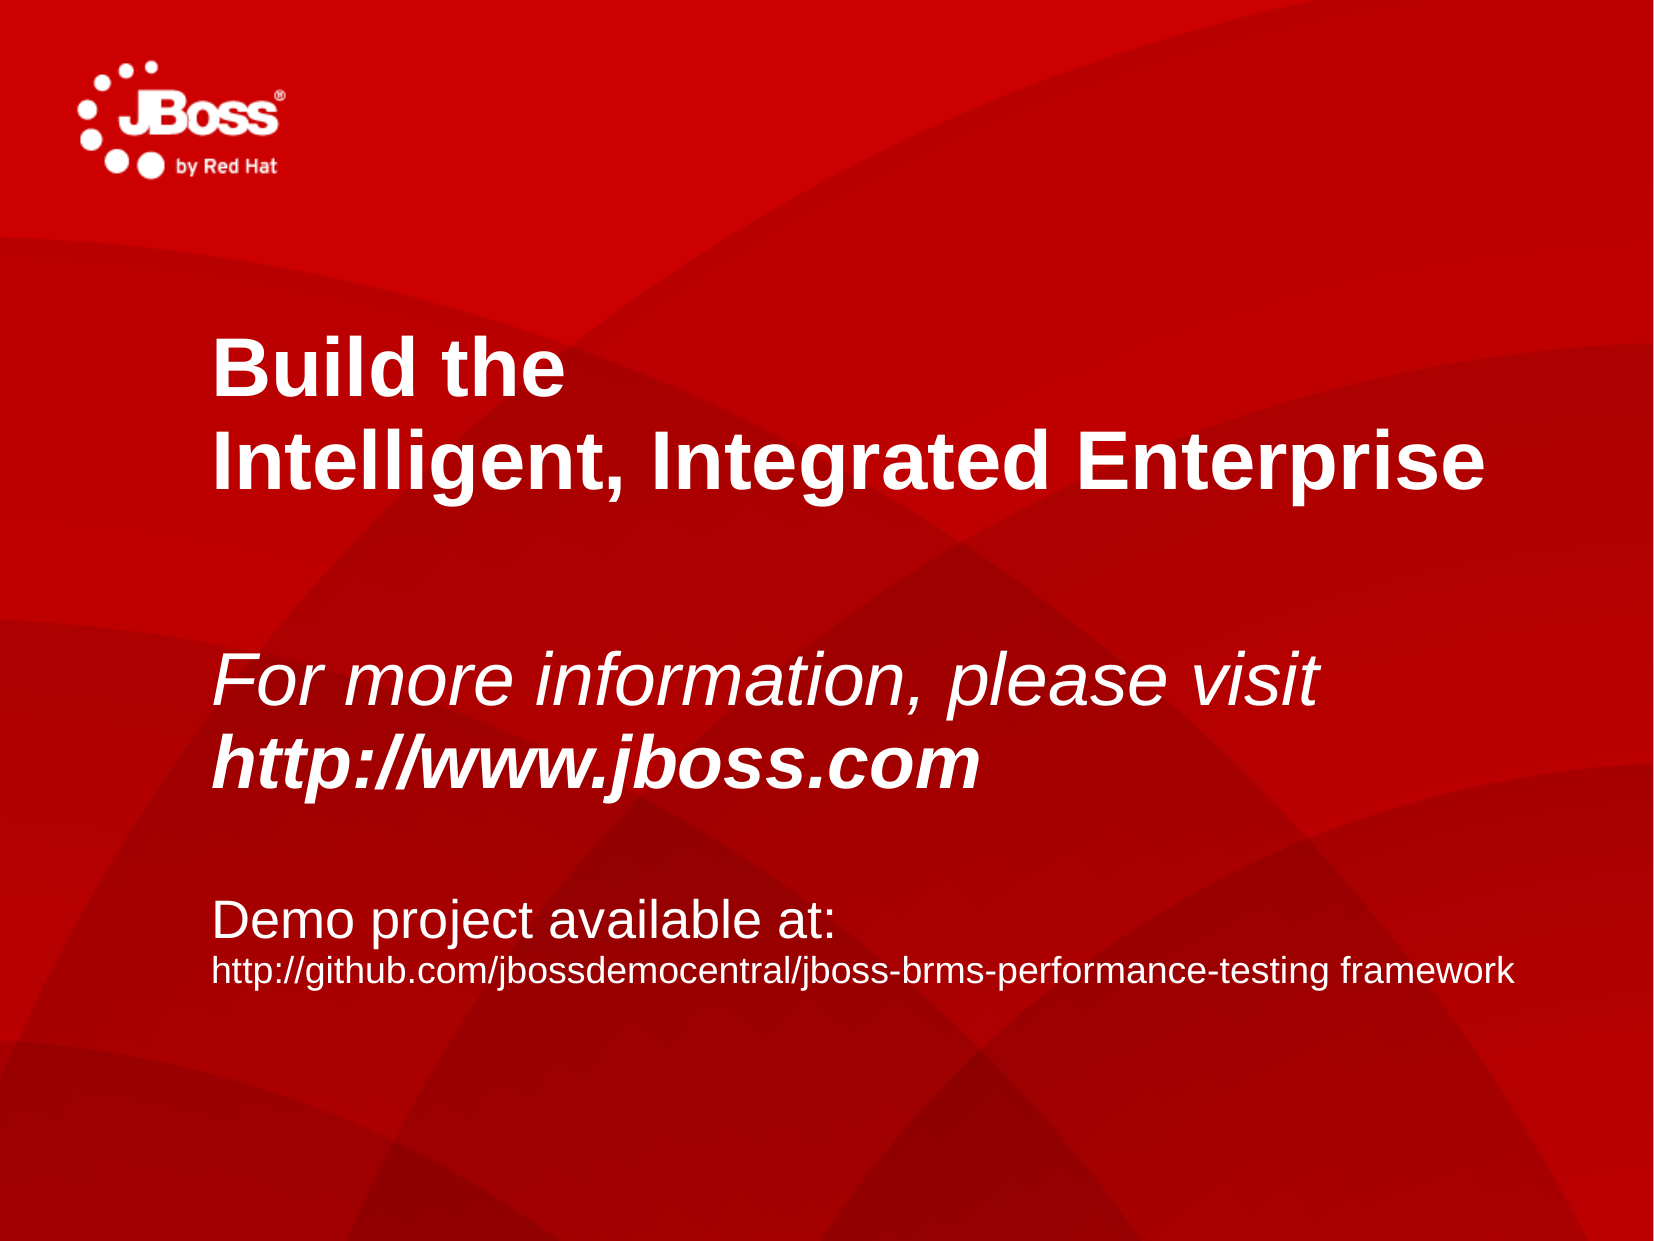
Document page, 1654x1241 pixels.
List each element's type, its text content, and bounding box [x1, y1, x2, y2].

text_box Build the Intelligent, Integrated Enterprise For more information, please visit http://www.jboss.com Demo project available at: http://github.com/jbossdemocentral/jboss-brms-performance-testing framework [196, 220, 1647, 1020]
picture [0, 0, 1654, 1241]
